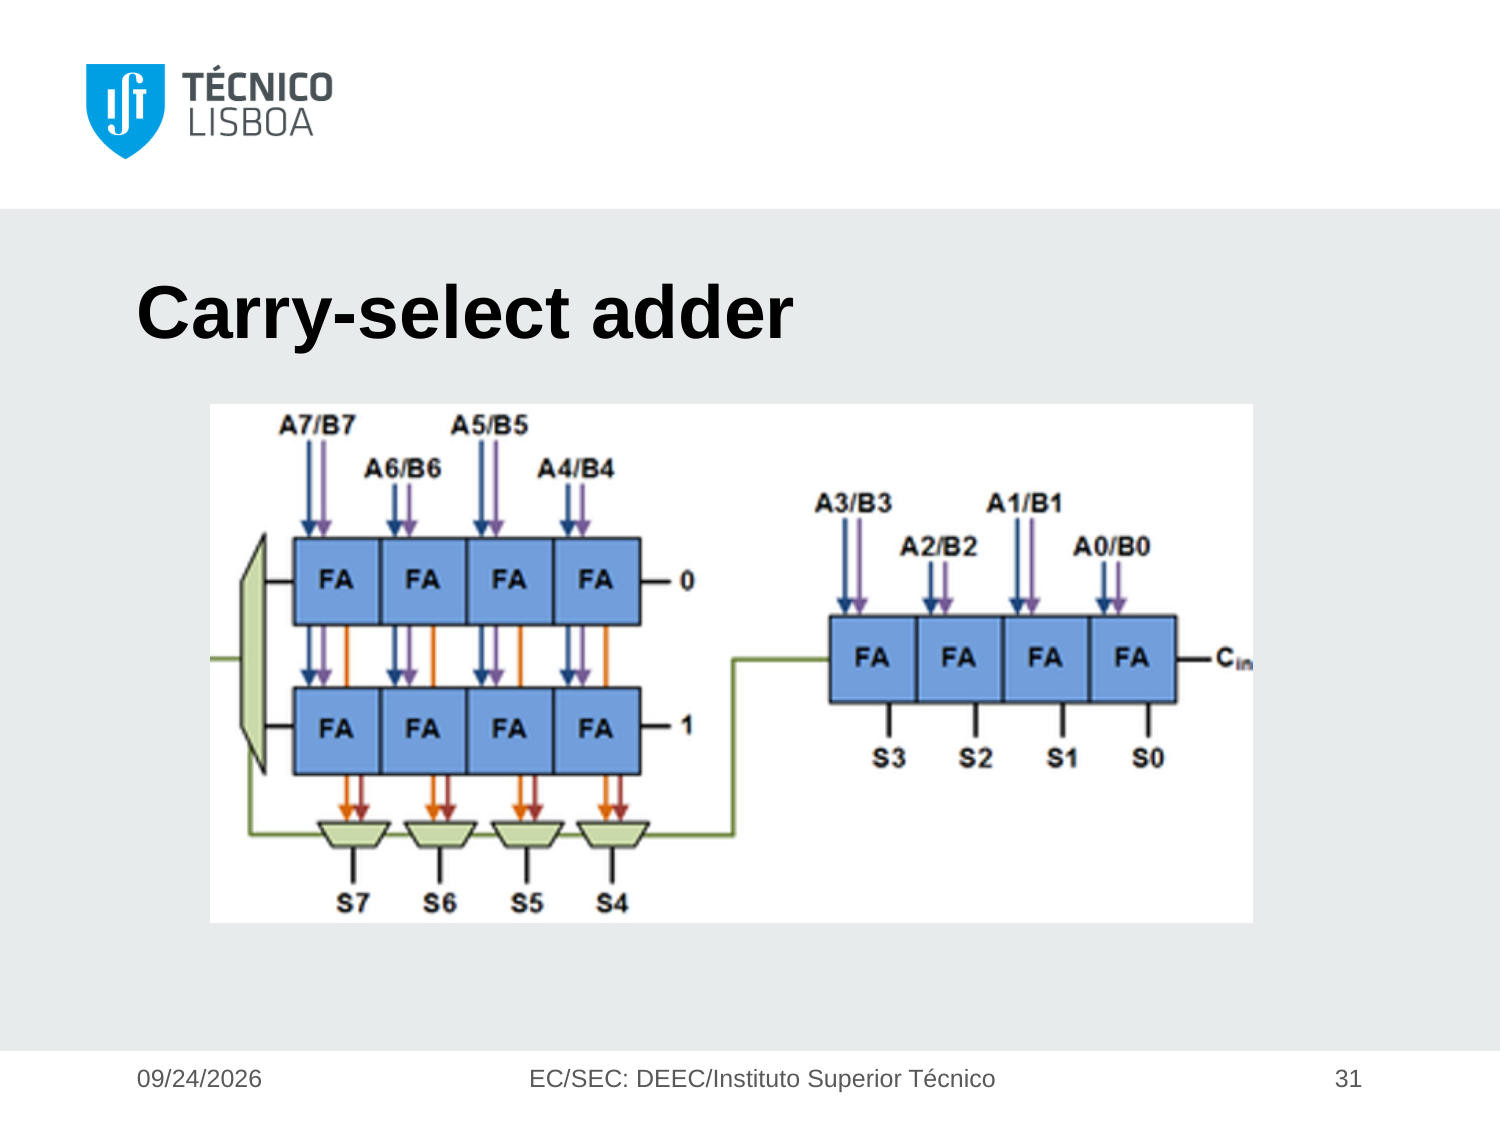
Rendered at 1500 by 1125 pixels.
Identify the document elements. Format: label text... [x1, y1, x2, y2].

footer EC/SEC: DEEC/Instituto Superior Técnico [512, 1052, 1021, 1103]
slide_number 1 [1077, 1052, 1378, 1103]
picture [0, 0, 1500, 1125]
title Carry-select adder [121, 237, 1378, 381]
slide_number 10/09/2018 [121, 1052, 425, 1103]
